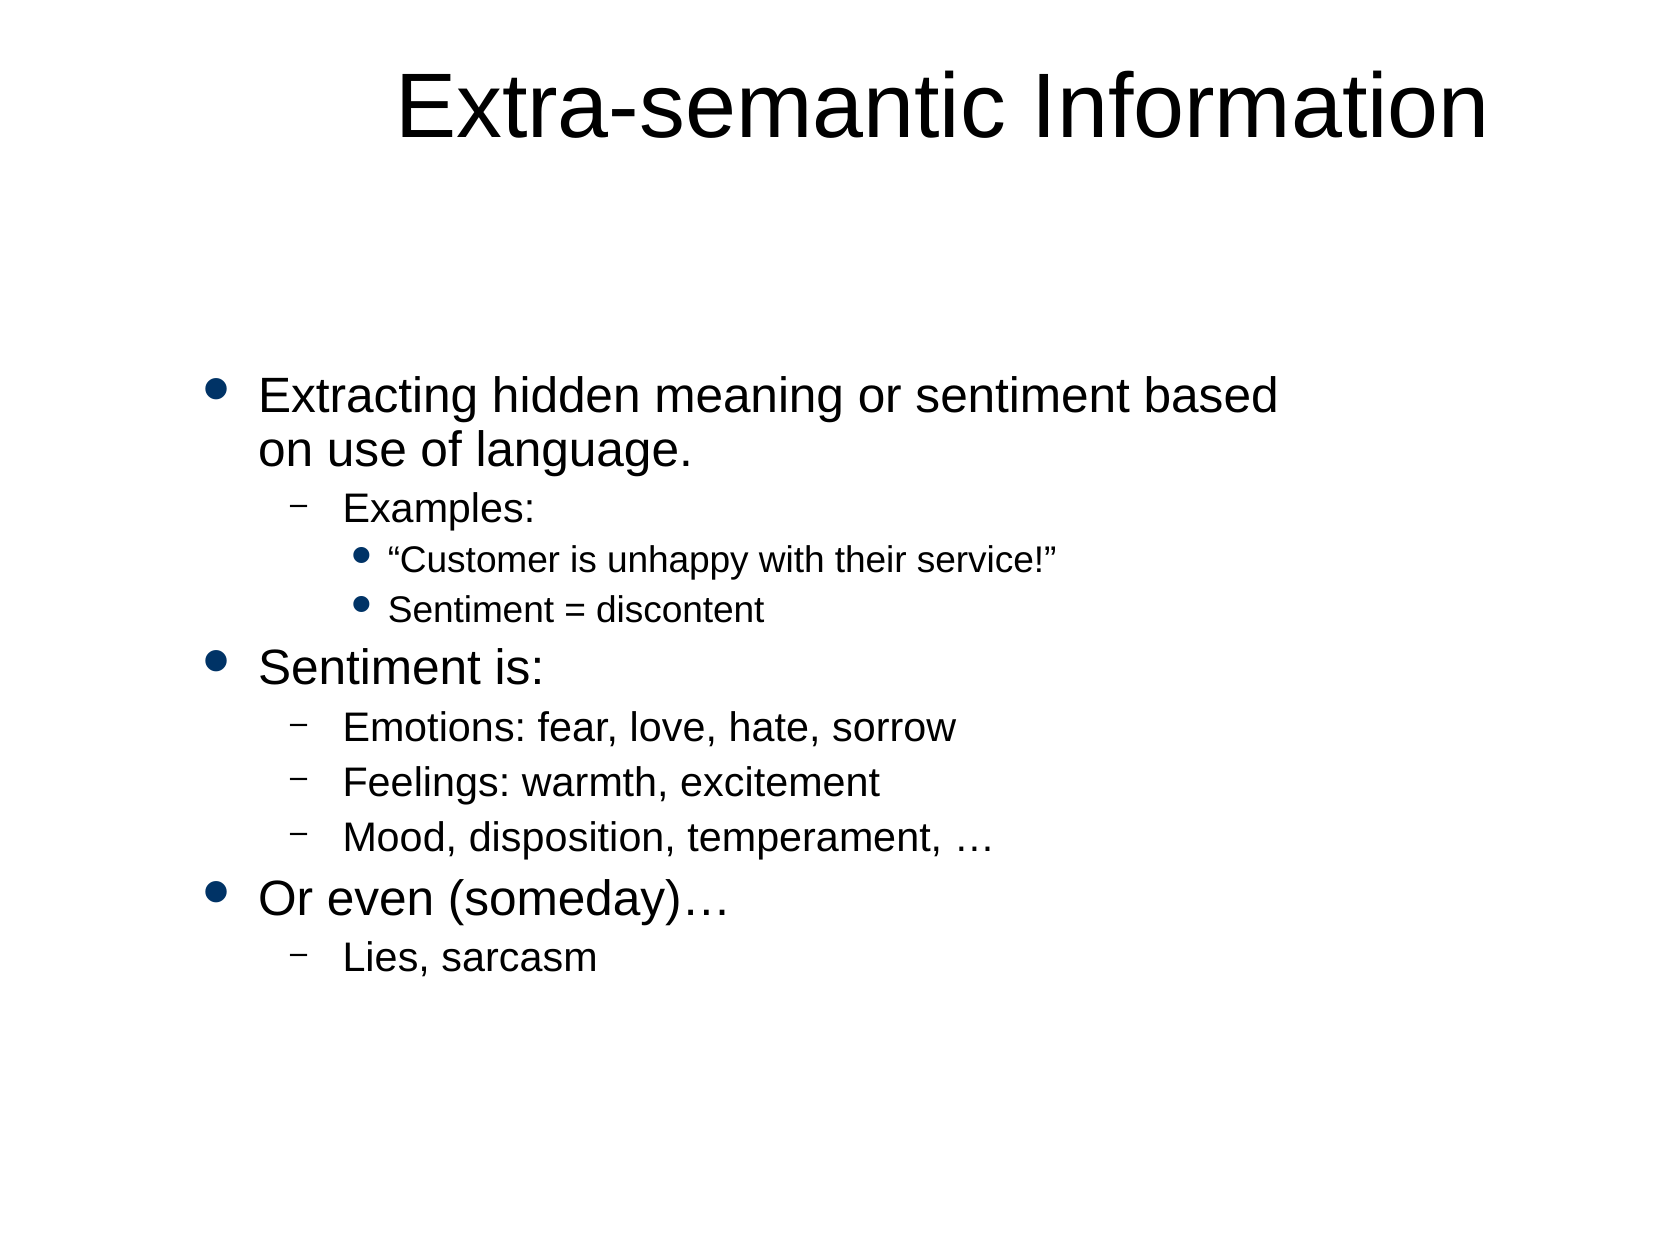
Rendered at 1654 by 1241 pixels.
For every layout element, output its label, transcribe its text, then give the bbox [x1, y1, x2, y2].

title Extra-semantic Information [287, 37, 1567, 164]
list Extracting hidden meaning or sentiment based on use of language. Examples: “Customer is unhappy with their service!” Sentiment = discontent Sentiment is: Emotions: fear, love, hate, sorrow Feelings: warmth, excitement Mood, disposition, temperament, … Or even (someday)… Lies, sarcasm [187, 362, 1346, 996]
